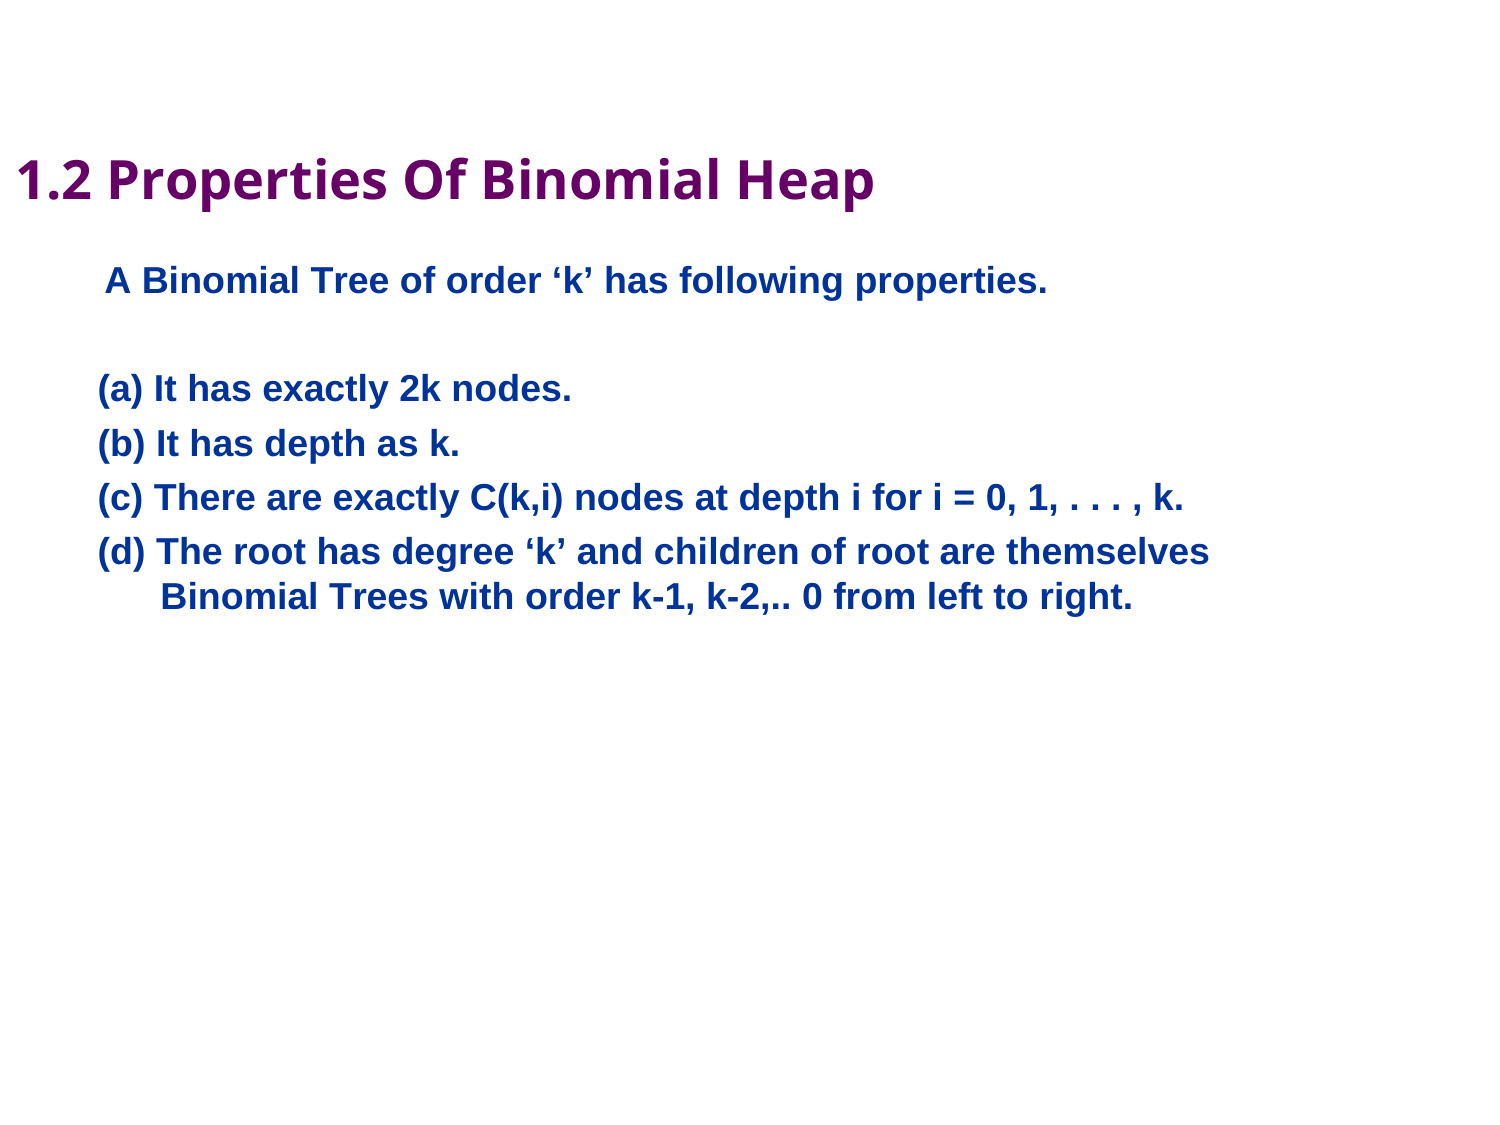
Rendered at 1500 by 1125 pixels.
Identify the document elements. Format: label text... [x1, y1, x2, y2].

list A Binomial Tree of order ‘k’ has following properties. (a) It has exactly 2k nodes. (b) It has depth as k. (c) There are exactly C(k,i) nodes at depth i for i = 0, 1, . . . , k. (d) The root has degree ‘k’ and children of root are themselves Binomial Trees with order k-1, k-2,.. 0 from left to right. [82, 248, 1371, 1125]
title 1.2 Properties Of Binomial Heap [0, 123, 1500, 249]
